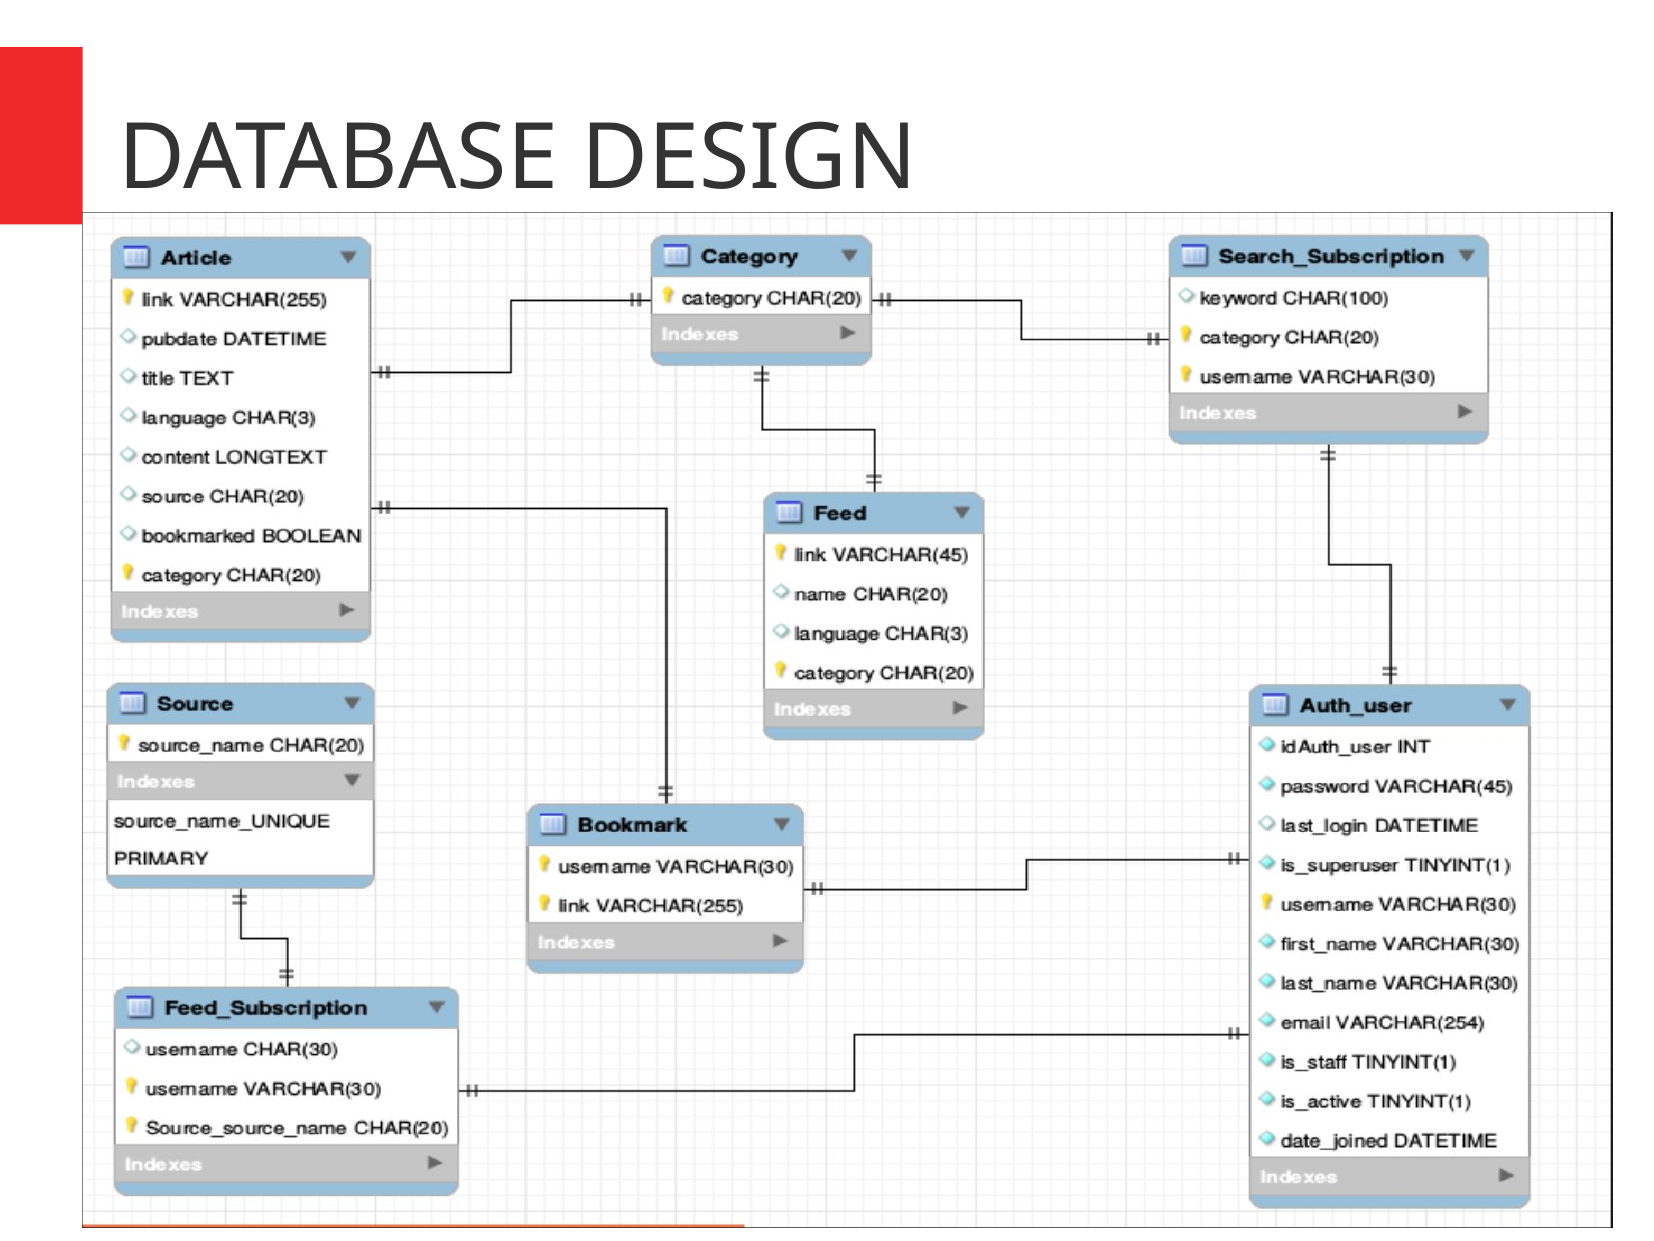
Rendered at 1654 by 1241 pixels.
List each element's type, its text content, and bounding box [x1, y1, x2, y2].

title DATABASE DESIGN [118, 49, 1571, 212]
picture [82, 212, 1613, 1228]
